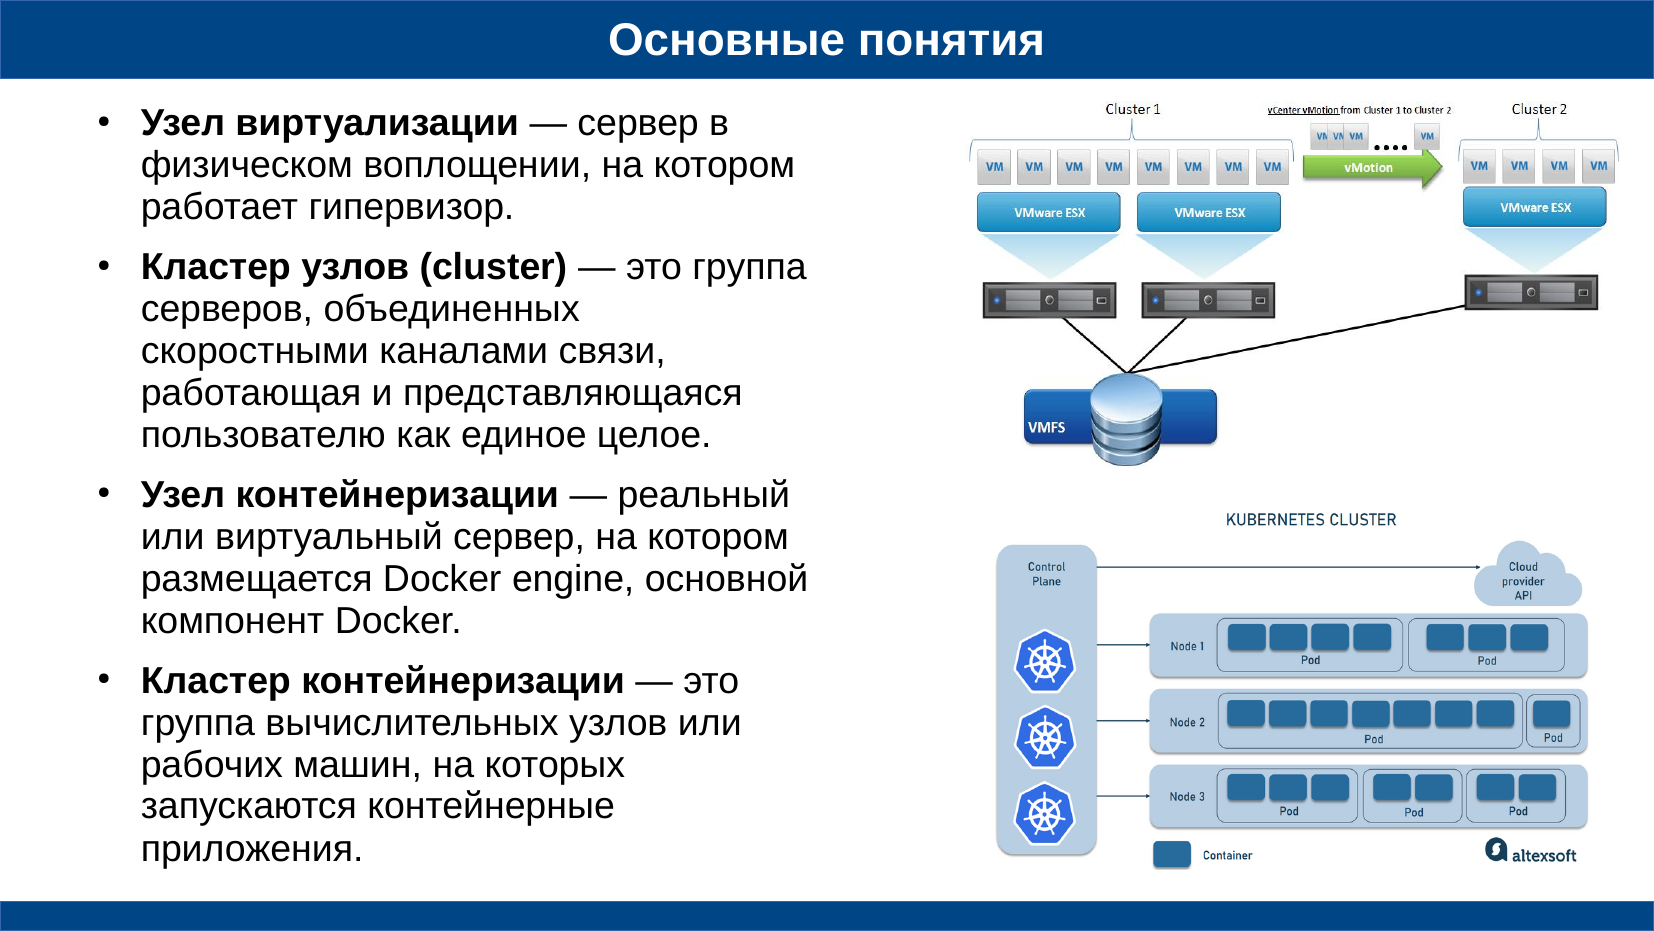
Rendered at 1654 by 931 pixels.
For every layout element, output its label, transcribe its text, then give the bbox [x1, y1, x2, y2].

picture [985, 502, 1601, 871]
list Узел виртуализации — сервер в физическом воплощении, на котором работает гипервизор. Кластер узлов (cluster) — это группа серверов, объединенных скоростными каналами связи, работающая и представляющаяся пользователю как единое целое. Узел контейнеризации — реальный или виртуальный сервер, на котором размещается Docker engine, основной компонент Docker. Кластер контейнеризации — это группа вычислительных узлов или рабочих машин, на которых запускаются контейнерные приложения. [82, 101, 809, 886]
title Основные понятия [0, 0, 1654, 79]
picture [965, 101, 1621, 469]
